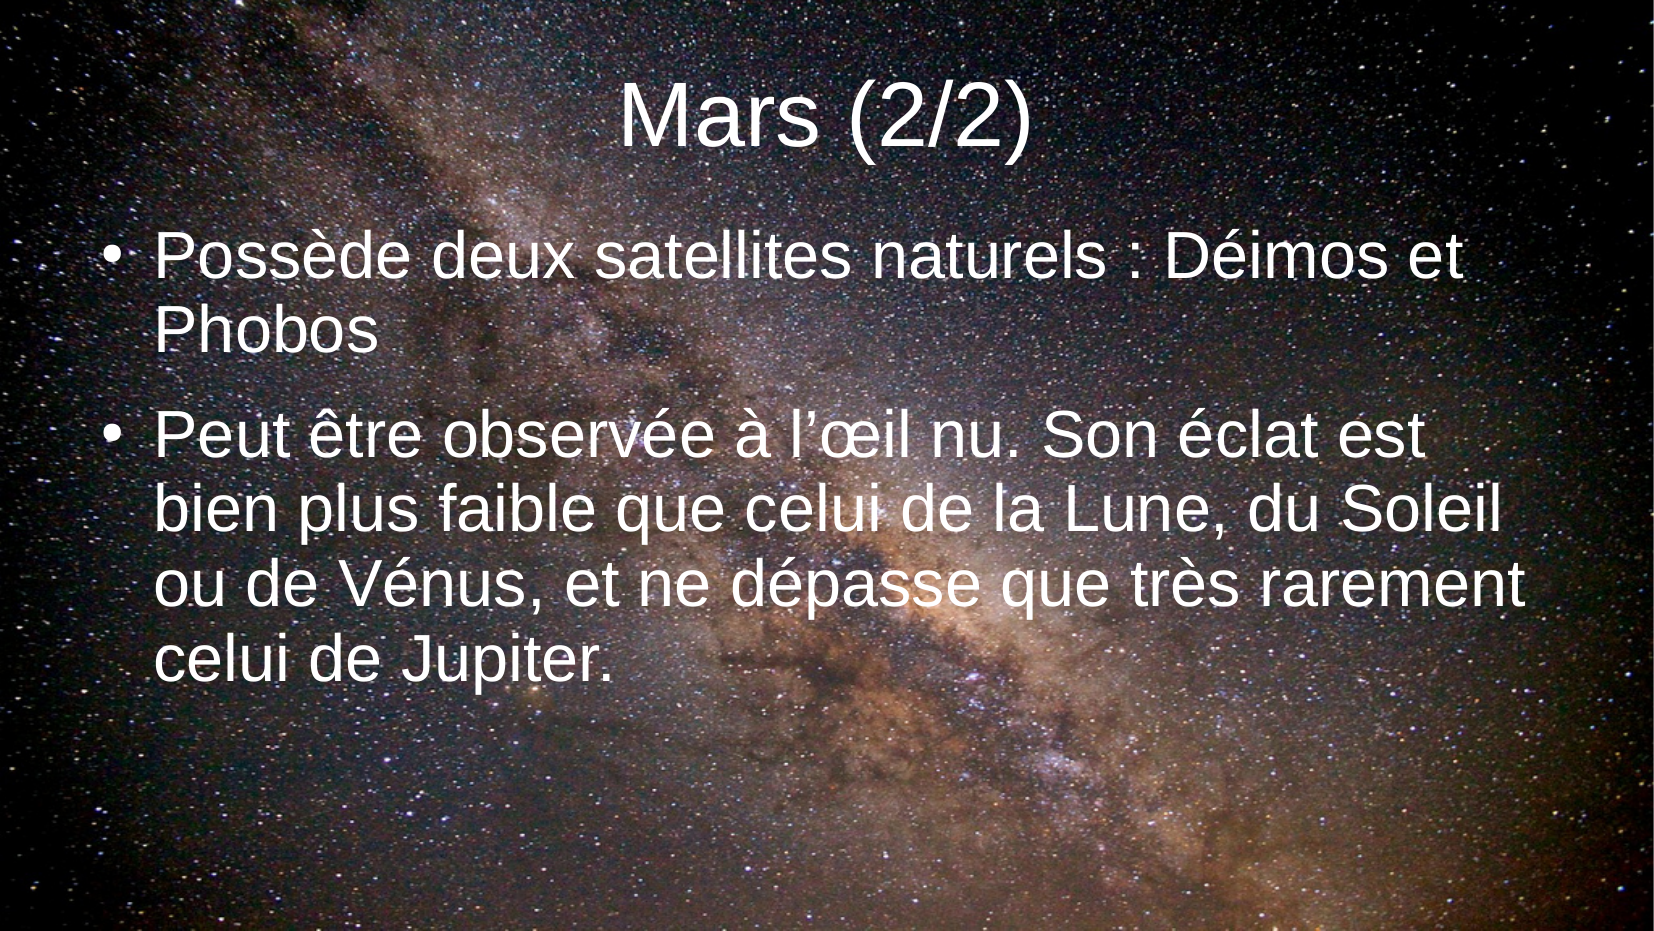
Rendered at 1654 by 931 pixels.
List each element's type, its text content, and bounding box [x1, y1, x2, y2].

list Possède deux satellites naturels : Déimos et Phobos Peut être observée à l’œil nu. Son éclat est bien plus faible que celui de la Lune, du Soleil ou de Vénus, et ne dépasse que très rarement celui de Jupiter. [82, 217, 1571, 832]
title Mars (2/2) [82, 37, 1571, 193]
picture [0, 0, 1654, 931]
